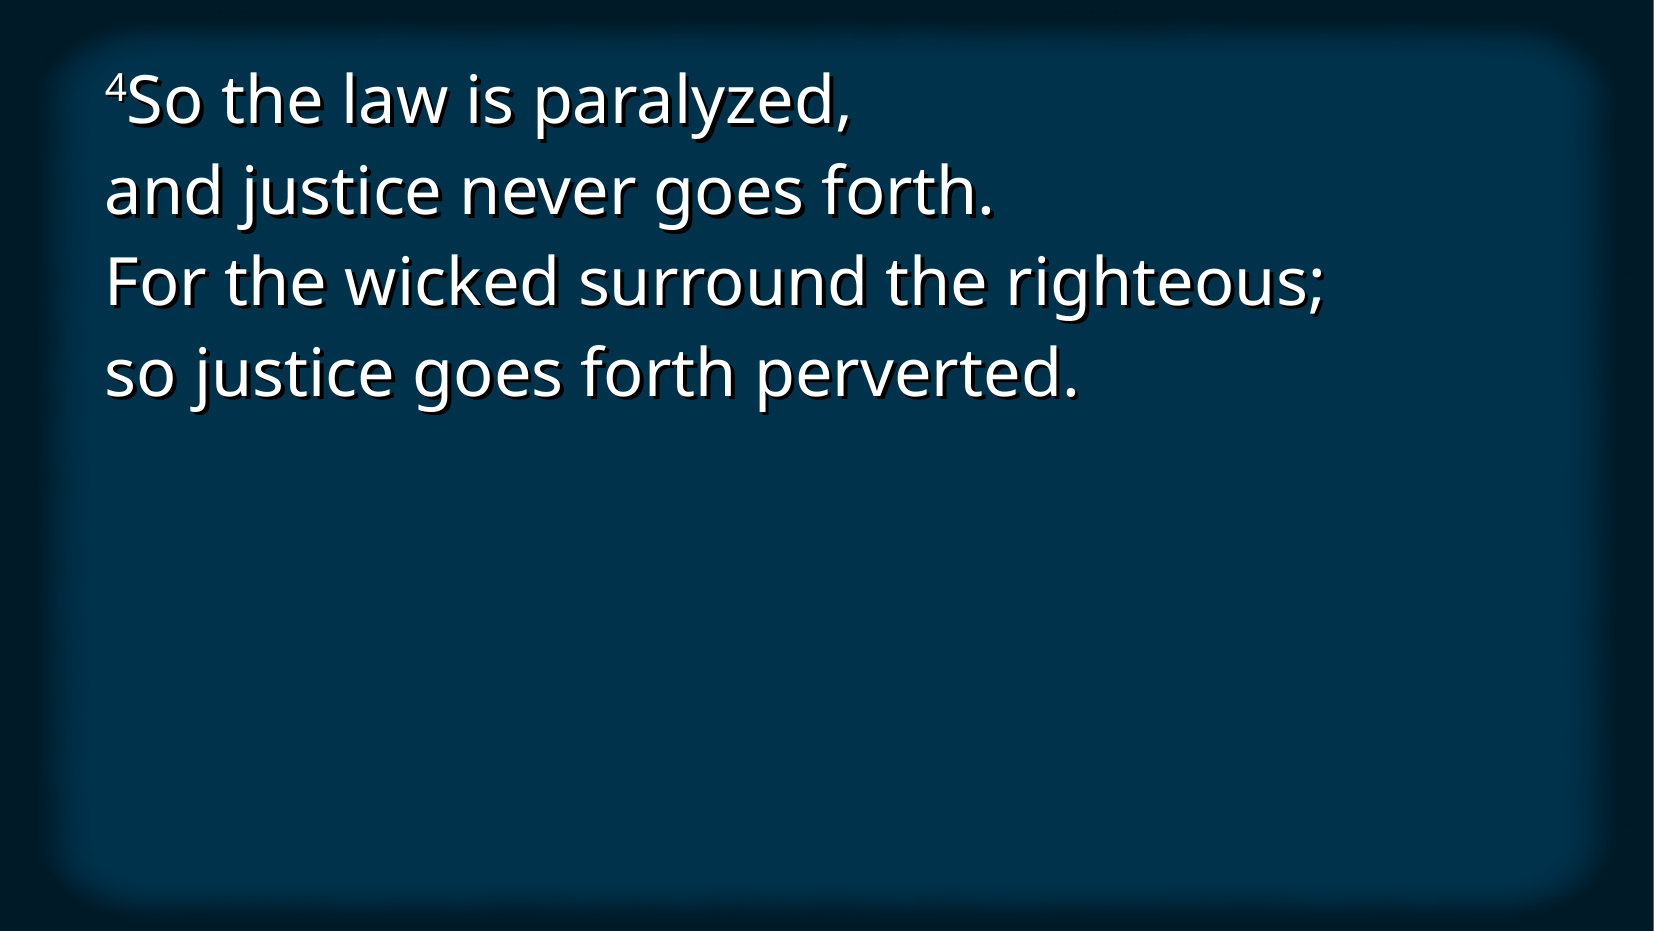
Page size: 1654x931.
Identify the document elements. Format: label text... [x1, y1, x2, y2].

picture [0, 0, 1654, 931]
text_box 4So the law is paralyzed, and justice never goes forth. For the wicked surround the righteous; so justice goes forth perverted. [90, 45, 1561, 415]
